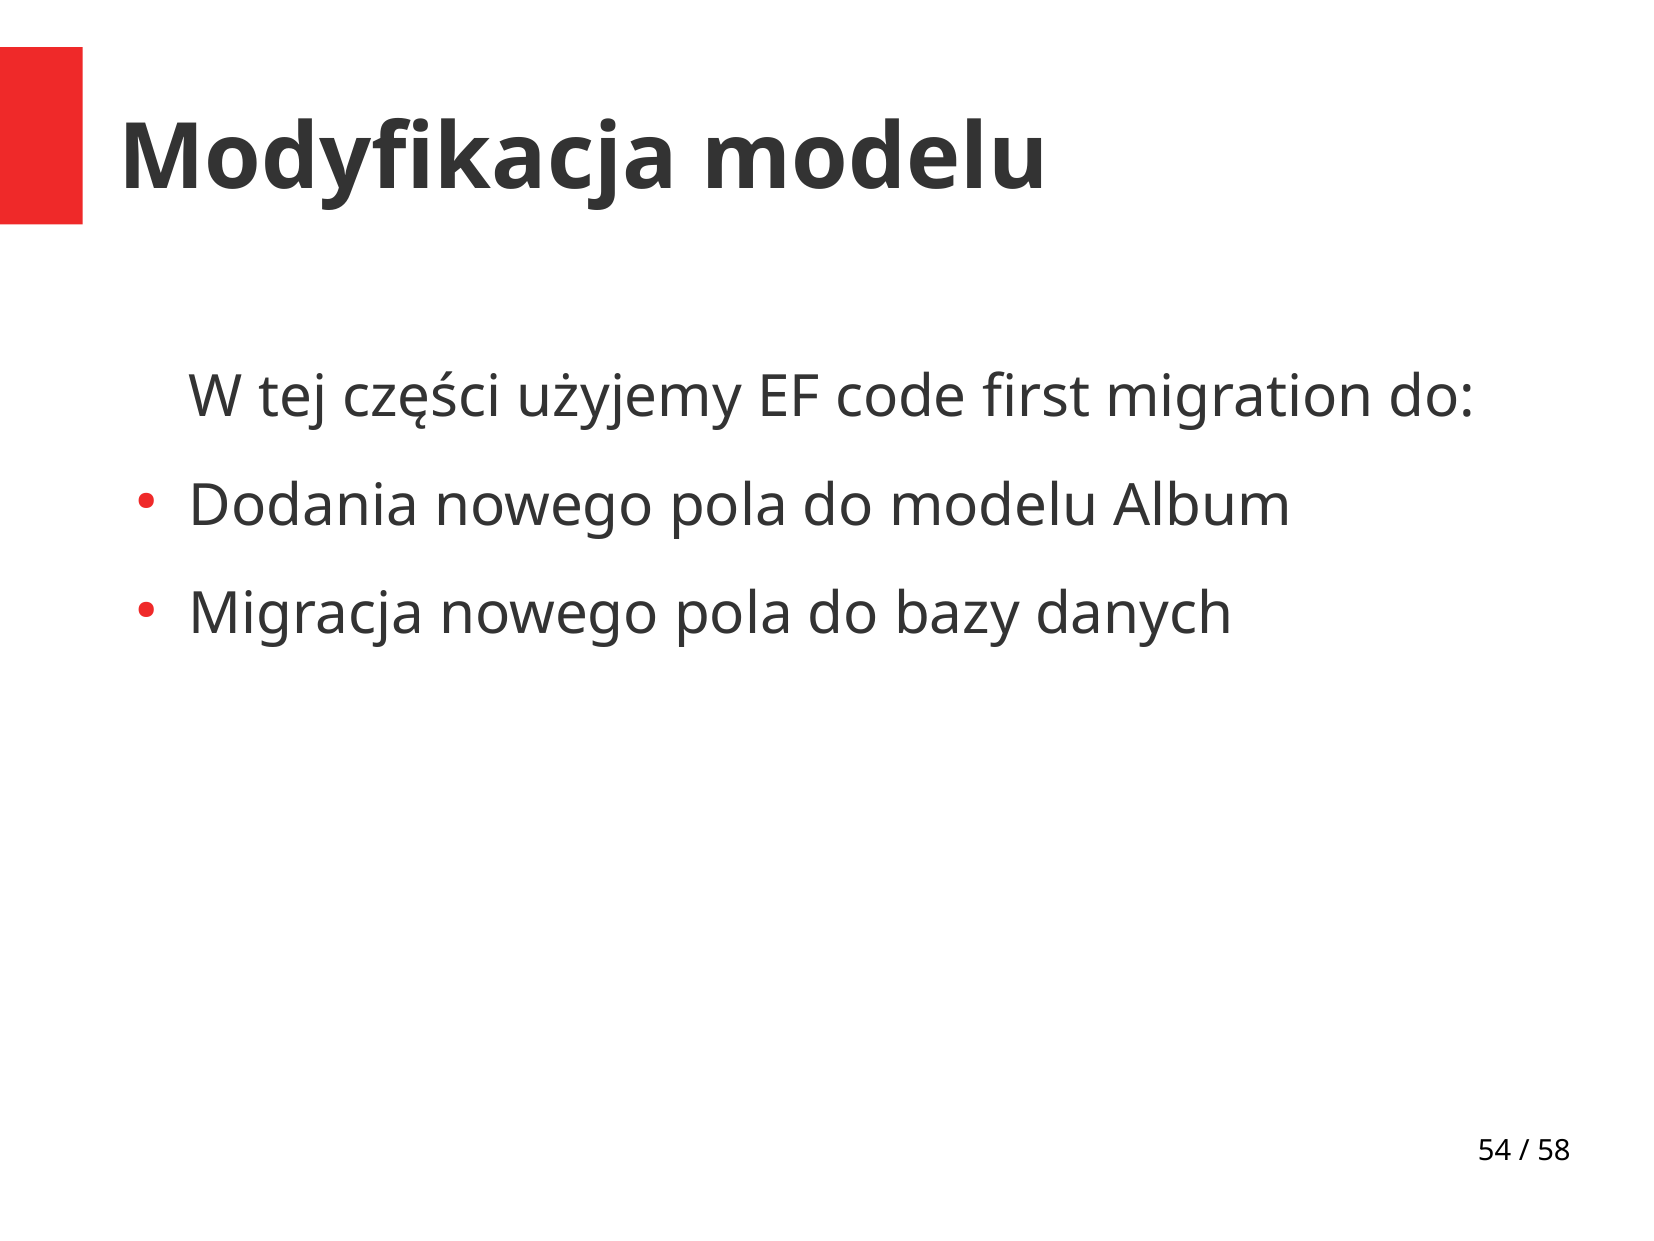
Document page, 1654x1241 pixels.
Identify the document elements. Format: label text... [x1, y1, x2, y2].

title Modyfikacja modelu [118, 49, 1571, 257]
list W tej części użyjemy EF code first migration do: Dodania nowego pola do modelu Album Migracja nowego pola do bazy danych [118, 354, 1536, 1074]
